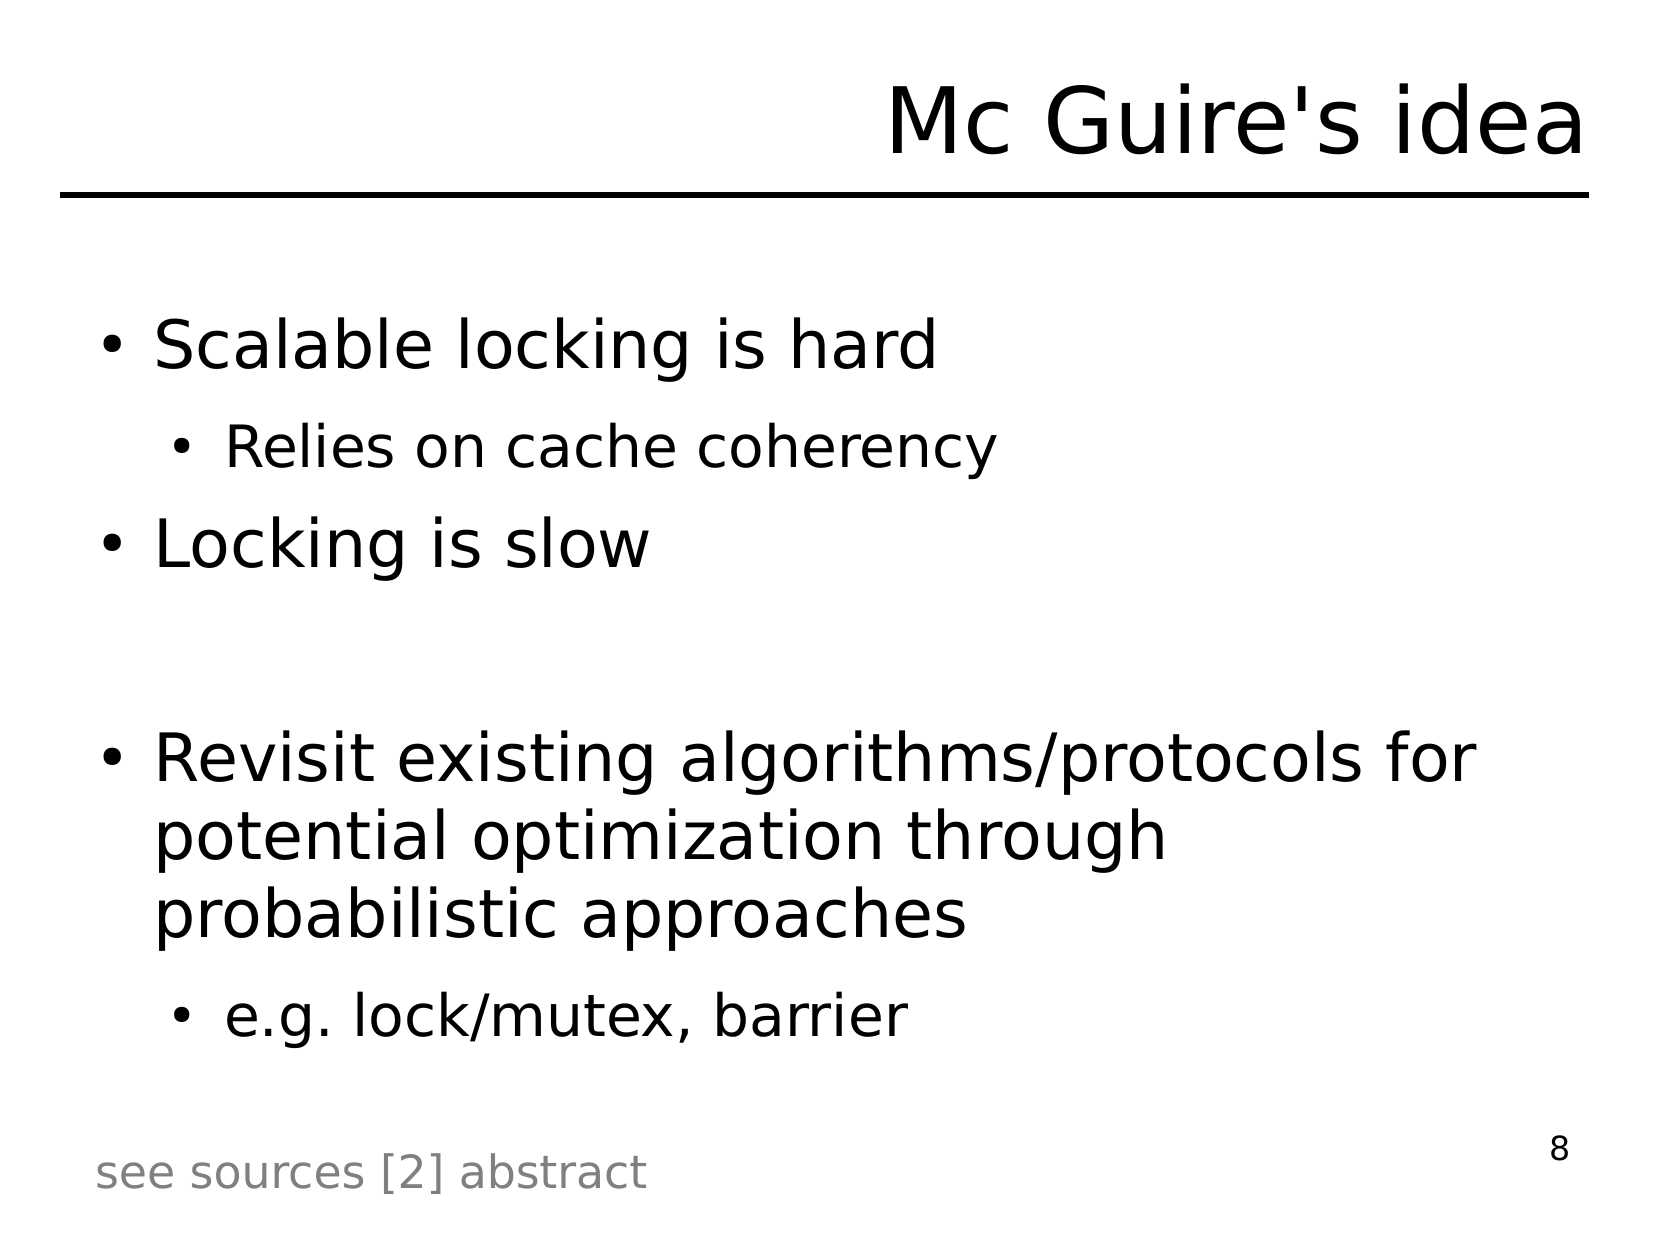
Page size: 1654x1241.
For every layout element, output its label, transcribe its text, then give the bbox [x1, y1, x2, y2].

text_box see sources [2] abstract [45, 1138, 706, 1208]
title Mc Guire's idea [101, 17, 1590, 226]
list Scalable locking is hard Relies on cache coherency Locking is slow Revisit existing algorithms/protocols for potential optimization through probabilistic approaches e.g. lock/mutex, barrier [82, 306, 1571, 1111]
